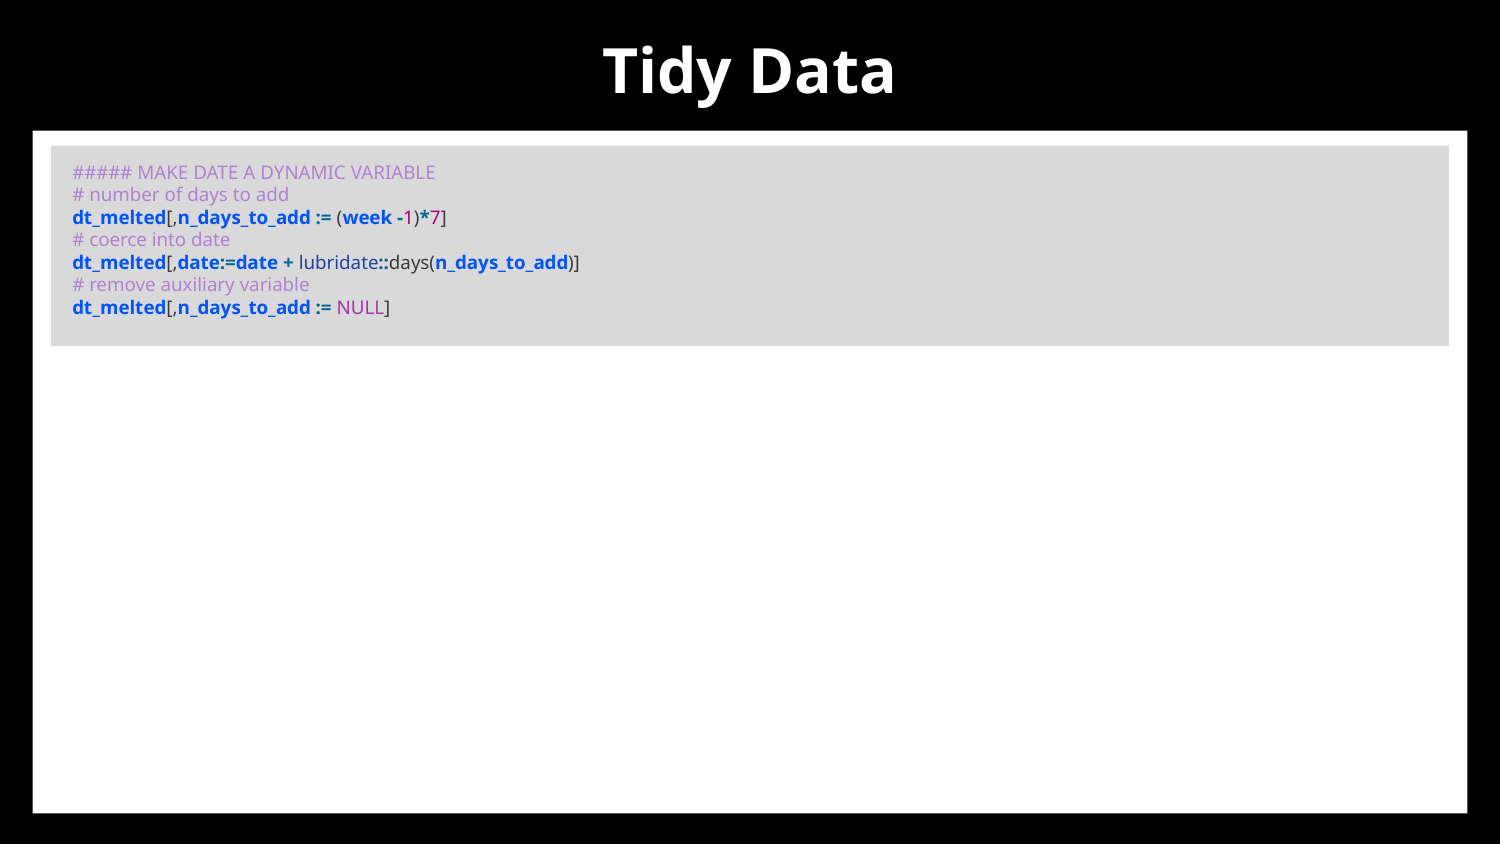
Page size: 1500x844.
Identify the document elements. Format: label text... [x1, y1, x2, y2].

text_box Tidy Data [32, 21, 1468, 116]
text_box ##### MAKE DATE A DYNAMIC VARIABLE # number of days to add dt_melted[,n_days_to_add := (week -1)*7] # coerce into date dt_melted[,date:=date + lubridate::days(n_days_to_add)] # remove auxiliary variable dt_melted[,n_days_to_add := NULL] [51, 145, 1449, 346]
